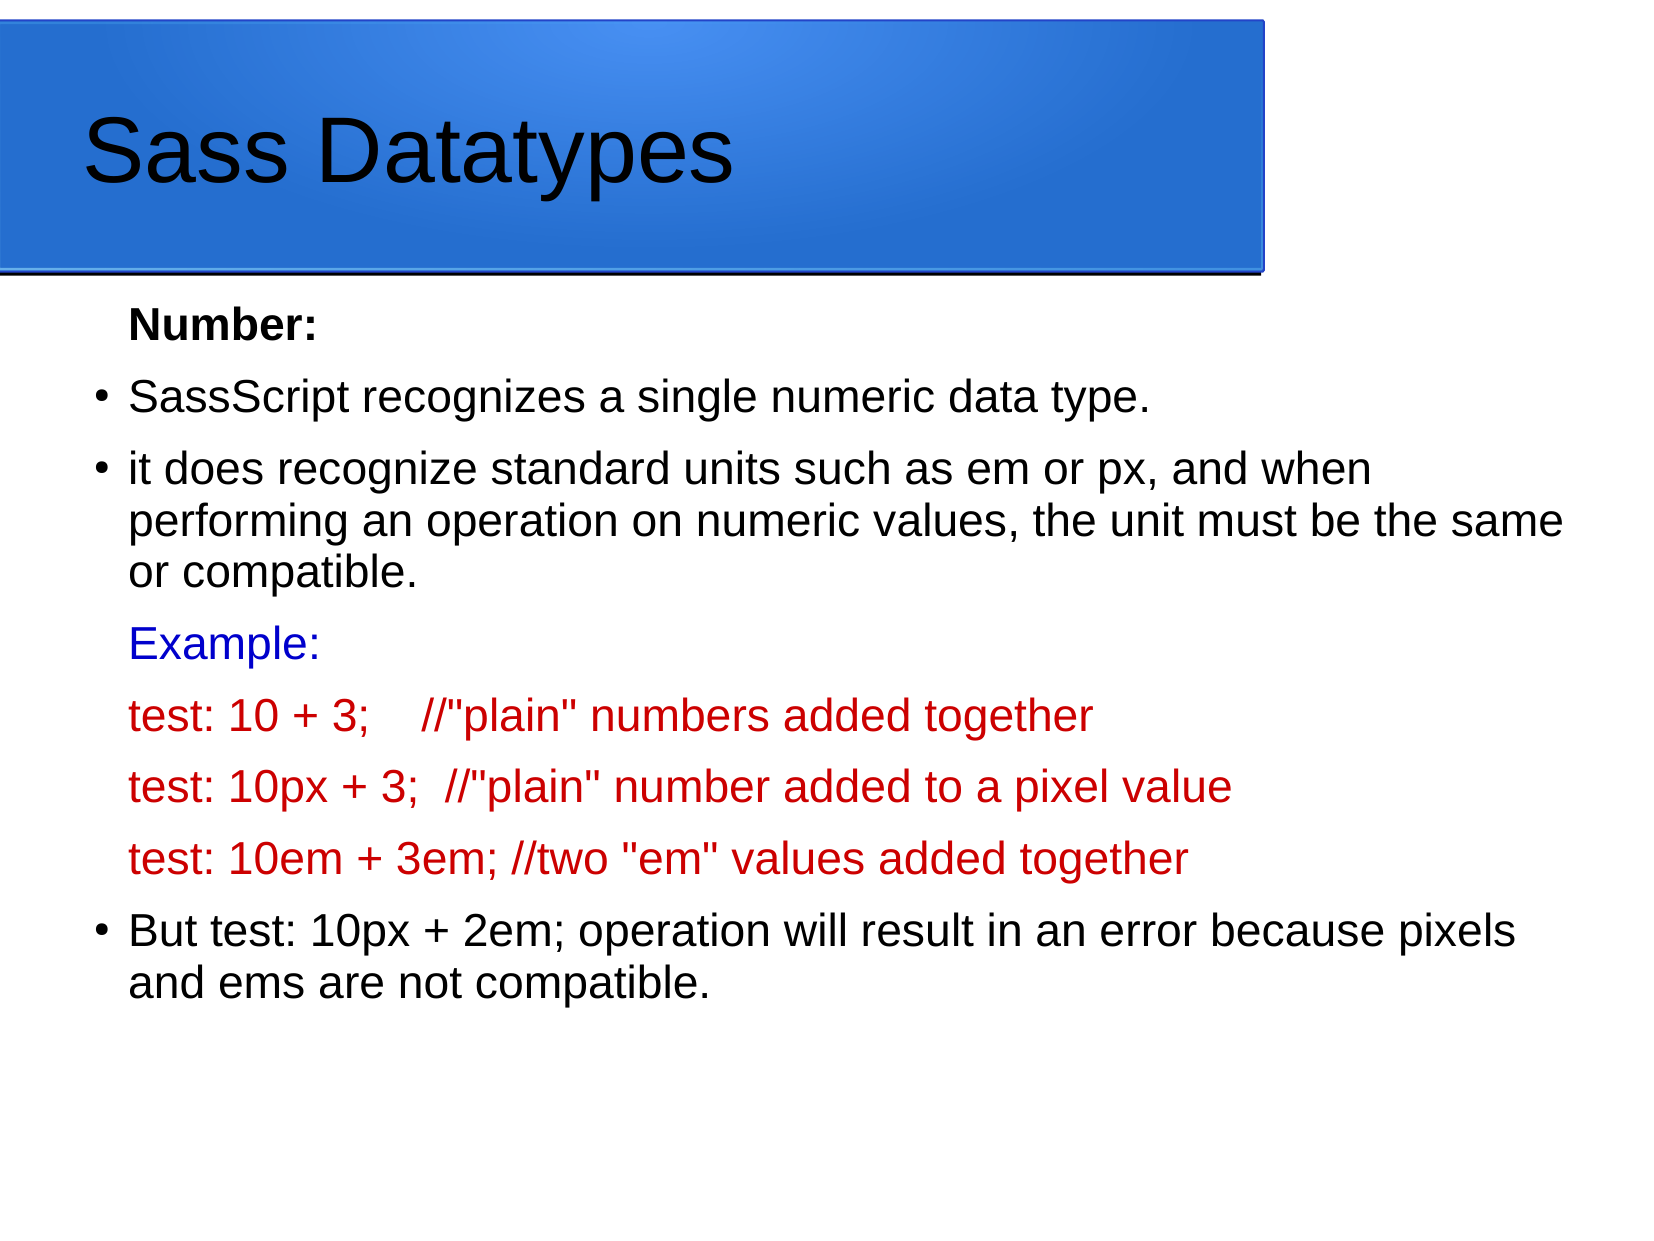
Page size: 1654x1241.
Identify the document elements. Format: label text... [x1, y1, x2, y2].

list Number: SassScript recognizes a single numeric data type. it does recognize standard units such as em or px, and when performing an operation on numeric values, the unit must be the same or compatible. Example: test: 10 + 3; //"plain" numbers added together test: 10px + 3; //"plain" number added to a pixel value test: 10em + 3em; //two "em" values added together But test: 10px + 2em; operation will result in an error because pixels and ems are not compatible. [82, 299, 1571, 1019]
title Sass Datatypes [82, 47, 1235, 252]
